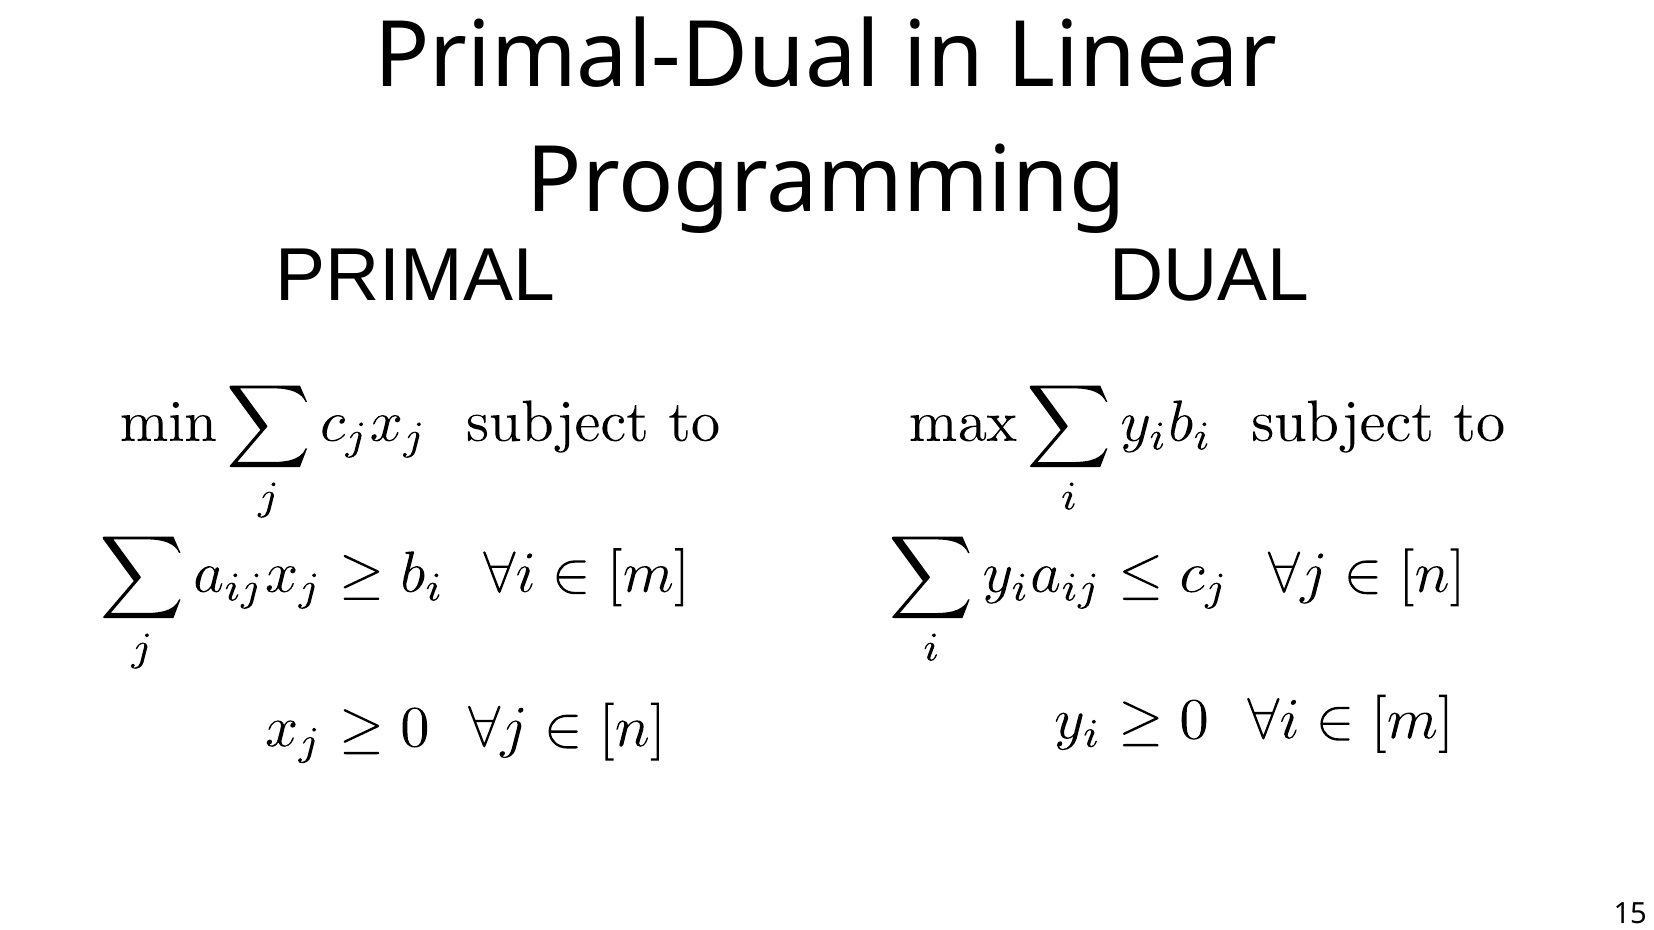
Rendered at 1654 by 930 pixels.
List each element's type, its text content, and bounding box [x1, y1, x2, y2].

text_box [908, 379, 1506, 510]
text_box [888, 530, 1466, 753]
text_box [99, 530, 691, 764]
text_box PRIMAL [261, 224, 571, 324]
text_box DUAL [1094, 225, 1325, 324]
text_box [119, 379, 721, 518]
title Primal-Dual in Linear Programming [82, 1, 1571, 225]
